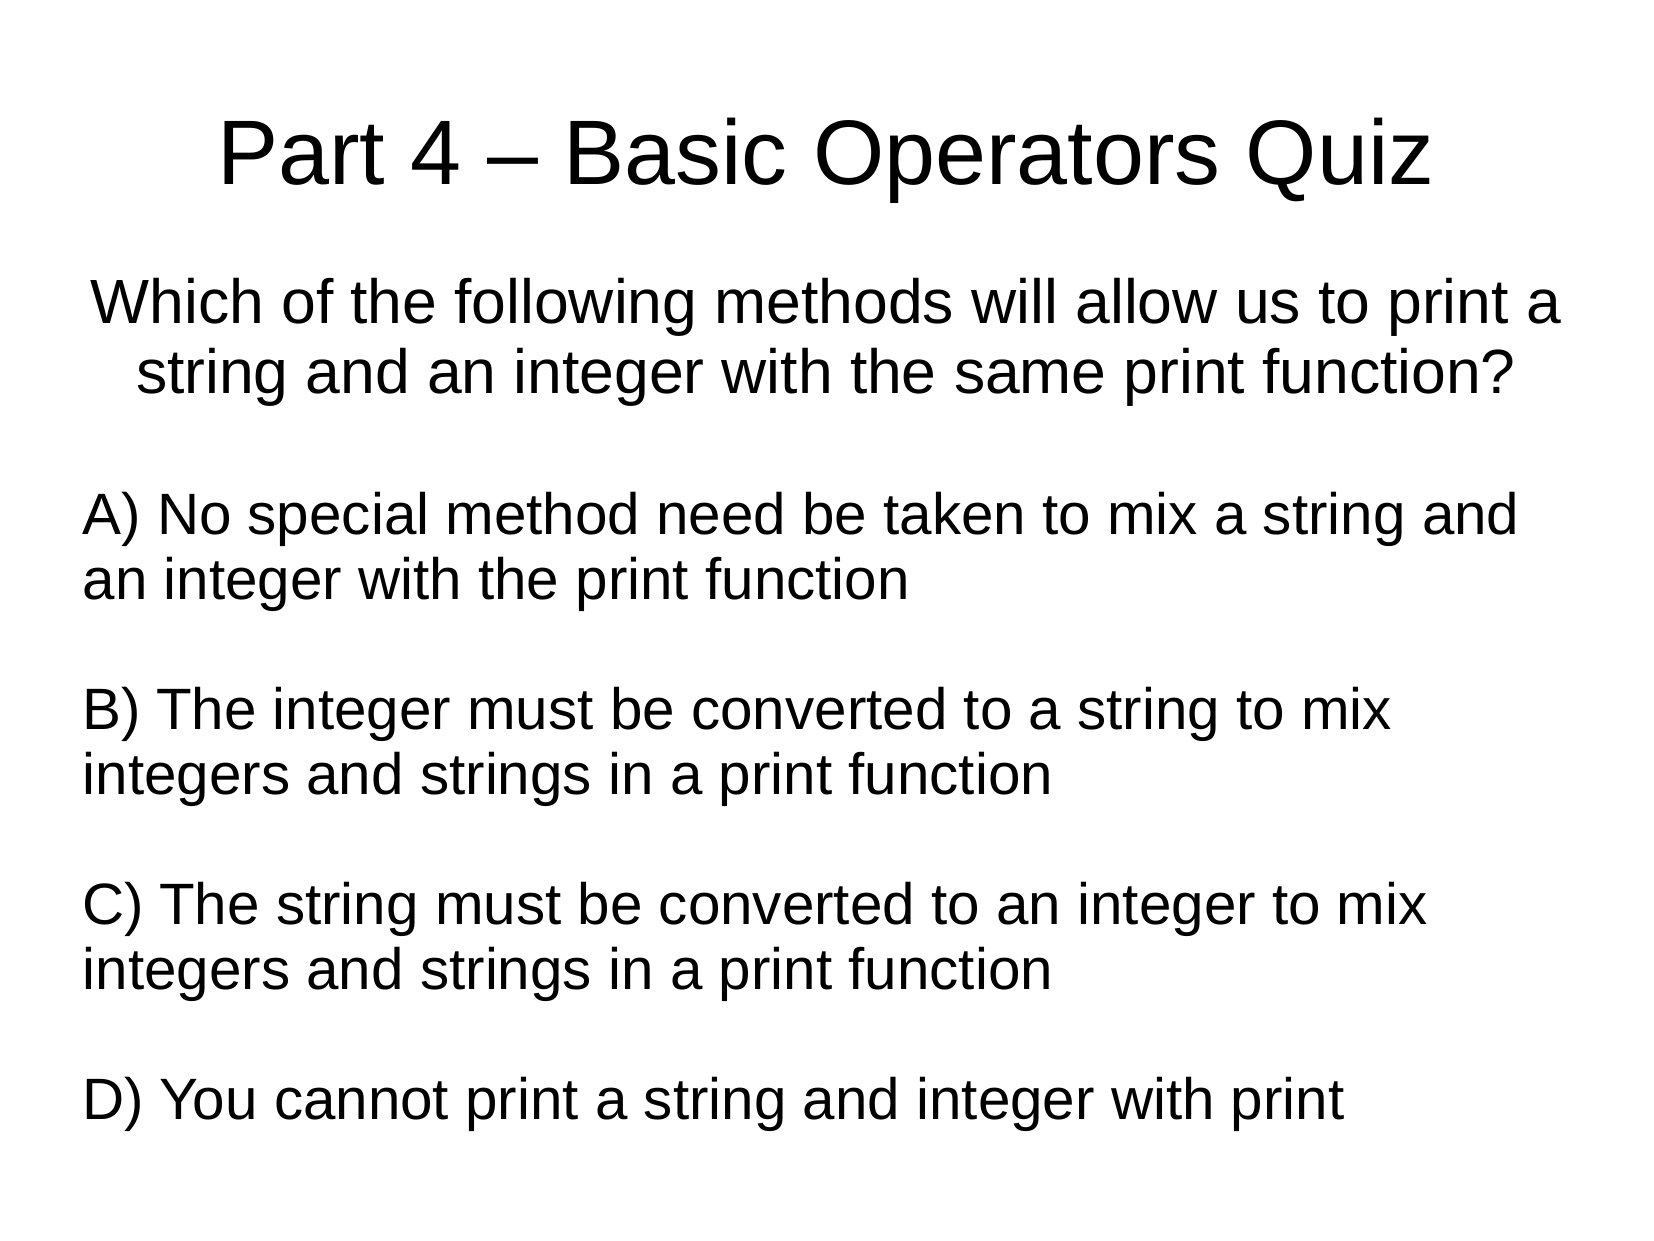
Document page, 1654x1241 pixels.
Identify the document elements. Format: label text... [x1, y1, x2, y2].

subtitle Which of the following methods will allow us to print a string and an integer with the same print function? A) No special method need be taken to mix a string and an integer with the print function B) The integer must be converted to a string to mix integers and strings in a print function C) The string must be converted to an integer to mix integers and strings in a print function D) You cannot print a string and integer with print [82, 268, 1571, 1131]
title Part 4 – Basic Operators Quiz [82, 49, 1571, 257]
